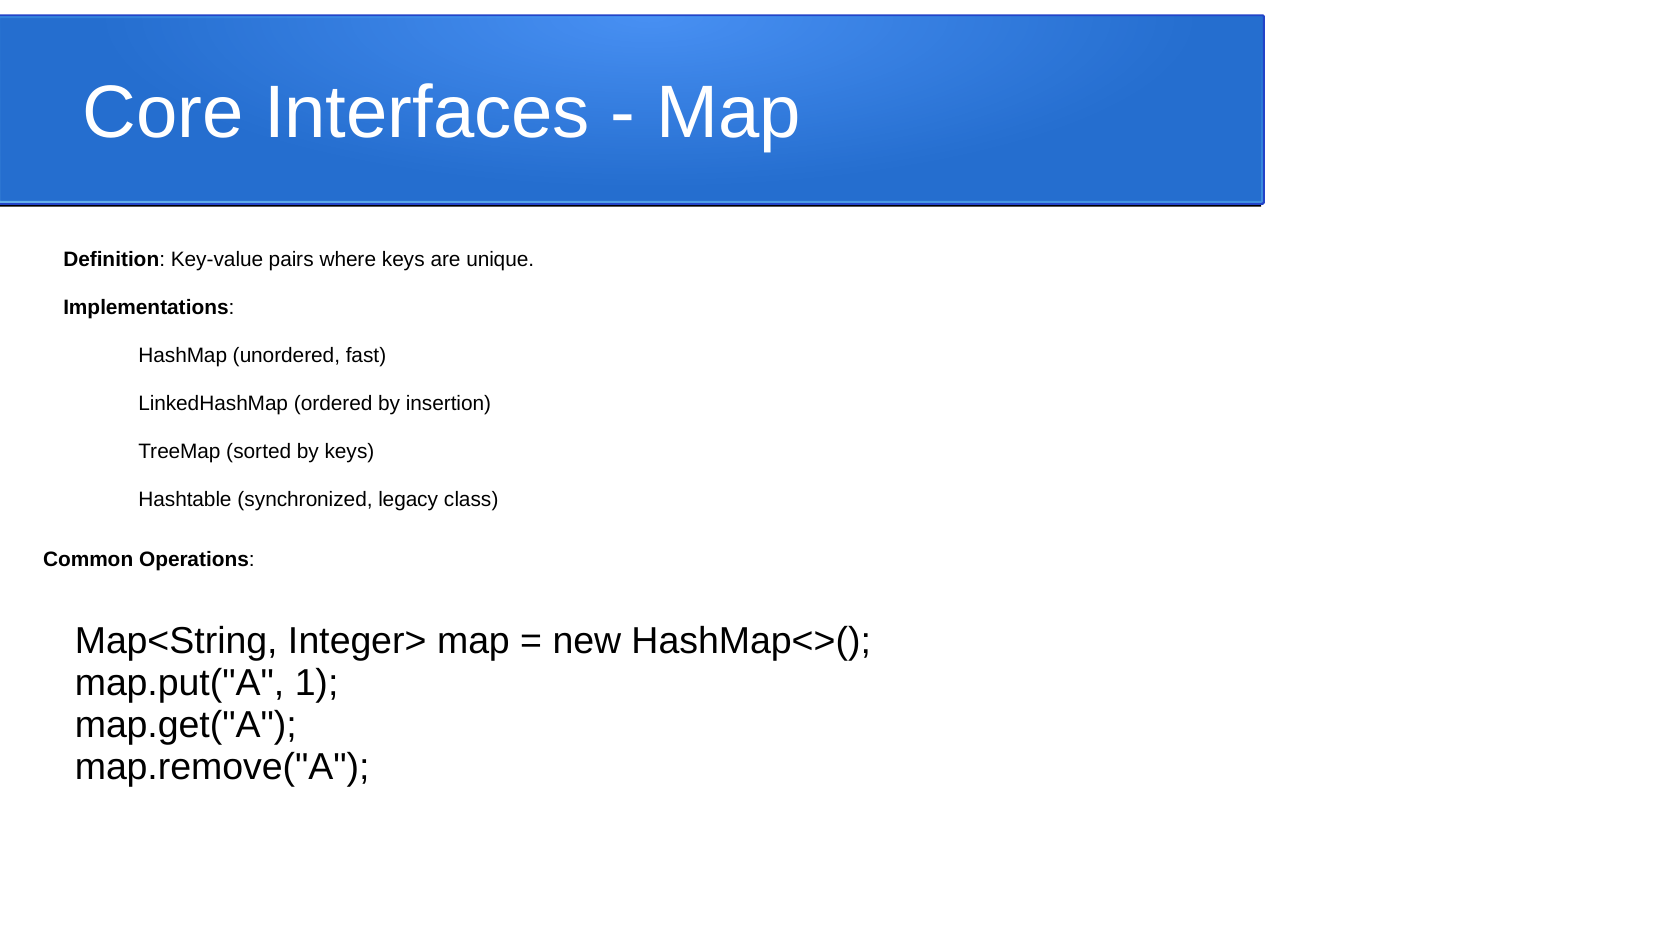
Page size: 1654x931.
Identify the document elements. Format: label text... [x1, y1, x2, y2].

text_box Common Operations: [28, 540, 316, 660]
text_box Map<String, Integer> map = new HashMap<>(); map.put("A", 1); map.get("A"); map.remove("A"); [60, 612, 887, 796]
title Core Interfaces - Map [82, 35, 1235, 189]
text_box Definition: Key-value pairs where keys are unique. Implementations: HashMap (unordered, fast) LinkedHashMap (ordered by insertion) TreeMap (sorted by keys) Hashtable (synchronized, legacy class) [48, 240, 1066, 567]
